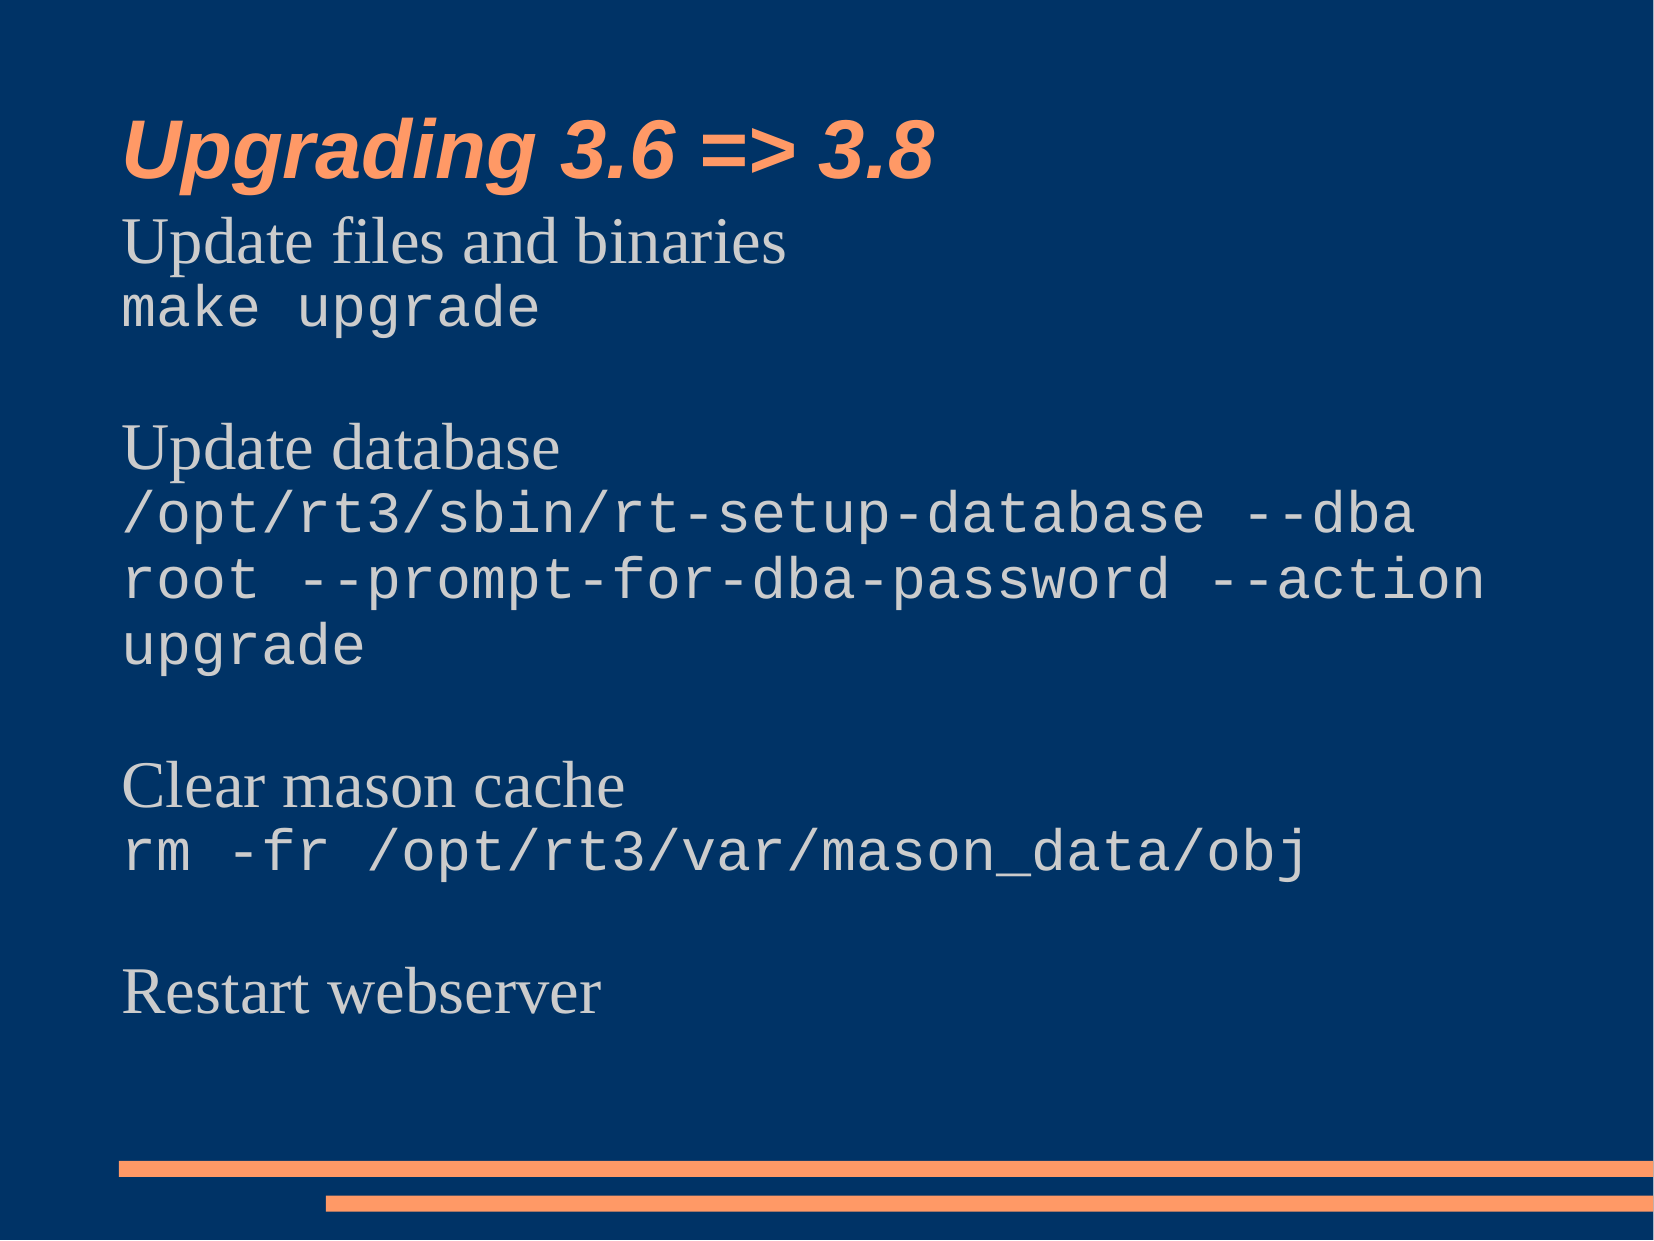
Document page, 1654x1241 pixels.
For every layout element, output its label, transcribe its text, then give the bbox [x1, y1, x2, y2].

title Upgrading 3.6 => 3.8 [121, 46, 1534, 203]
subtitle Update files and binaries make upgrade Update database /opt/rt3/sbin/rt-setup-database --dba root --prompt-for-dba-password --action upgrade Clear mason cache rm -fr /opt/rt3/var/mason_data/obj Restart webserver [121, 203, 1561, 1241]
